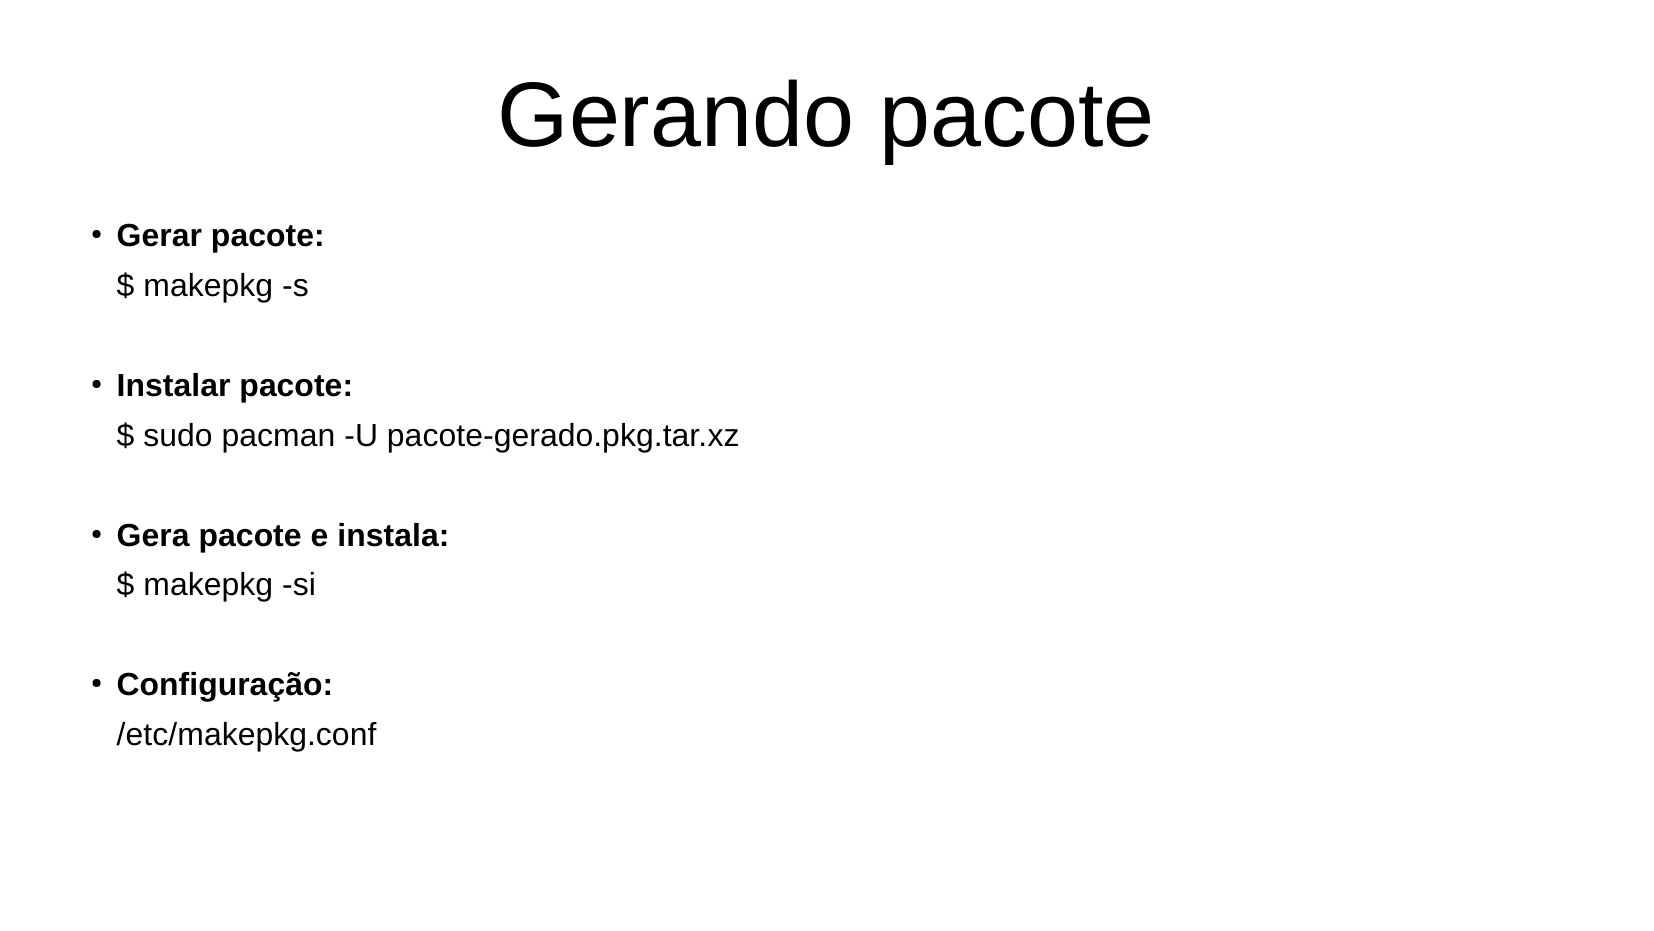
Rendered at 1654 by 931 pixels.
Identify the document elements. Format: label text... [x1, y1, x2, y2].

title Gerando pacote [82, 37, 1571, 193]
list Gerar pacote: $ makepkg -s Instalar pacote: $ sudo pacman -U pacote-gerado.pkg.tar.xz Gera pacote e instala: $ makepkg -si Configuração: /etc/makepkg.conf [82, 217, 1571, 758]
